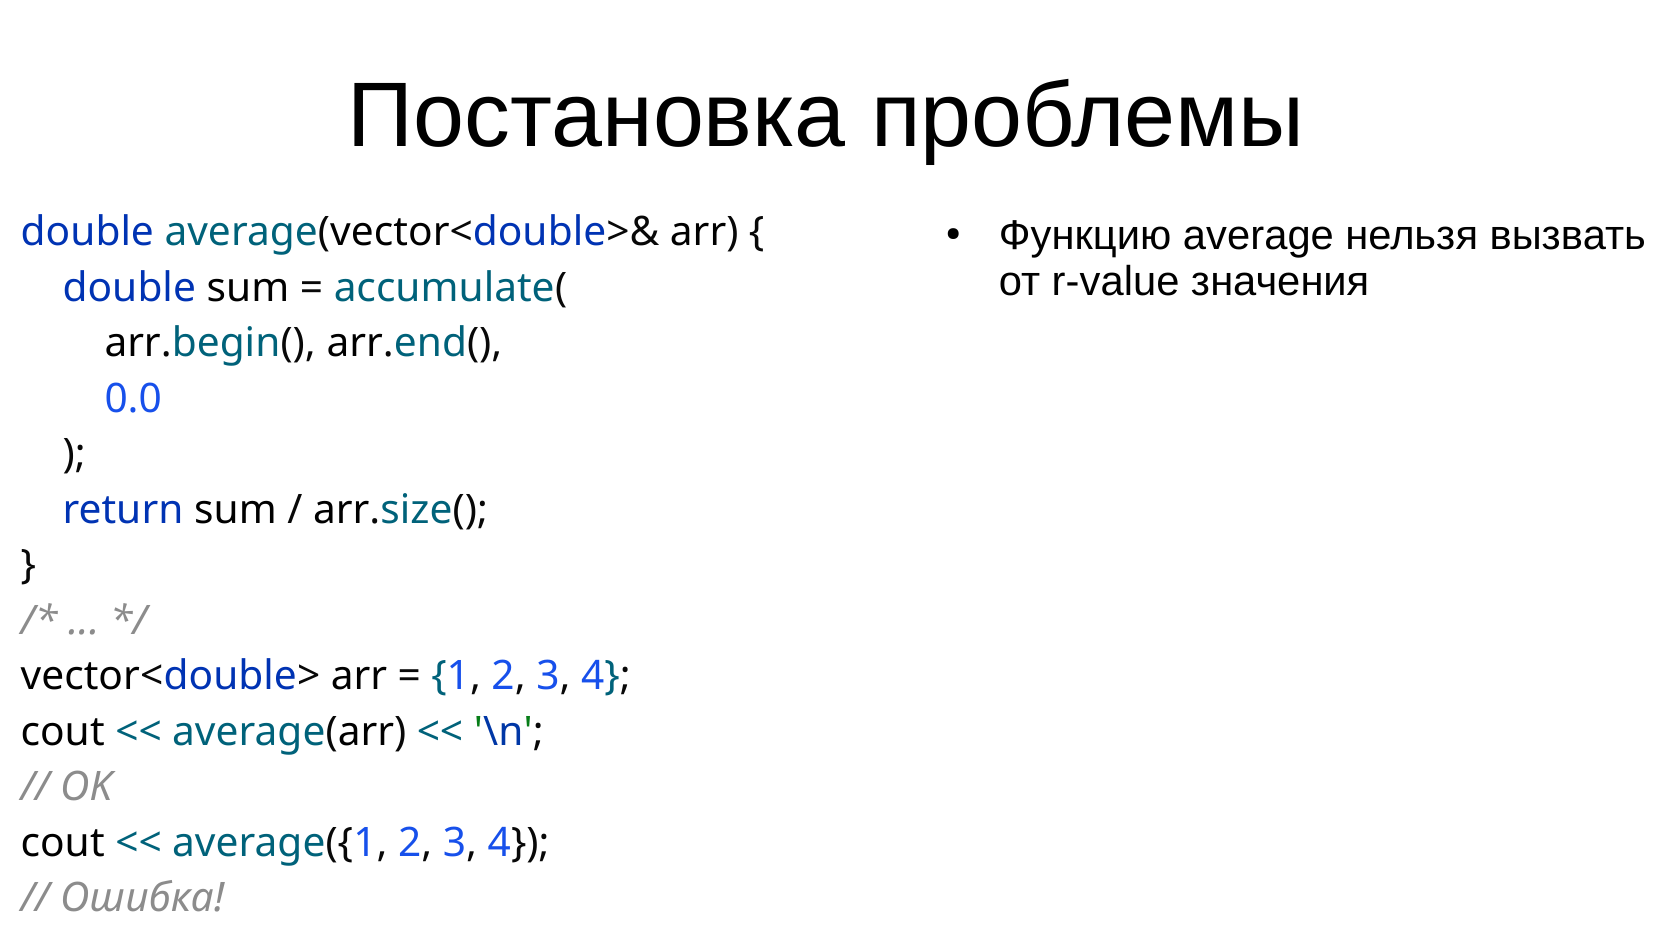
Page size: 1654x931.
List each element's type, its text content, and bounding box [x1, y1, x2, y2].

text_box double average(vector<double>& arr) { double sum = accumulate( arr.begin(), arr.end(), 0.0 ); return sum / arr.size(); } /* ... */ vector<double> arr = {1, 2, 3, 4}; cout << average(arr) << '\n'; // OK cout << average({1, 2, 3, 4}); // Ошибка! [5, 194, 781, 931]
title Постановка проблемы [82, 37, 1571, 193]
list Функцию average нельзя вызвать от r-value значения [928, 211, 1654, 752]
